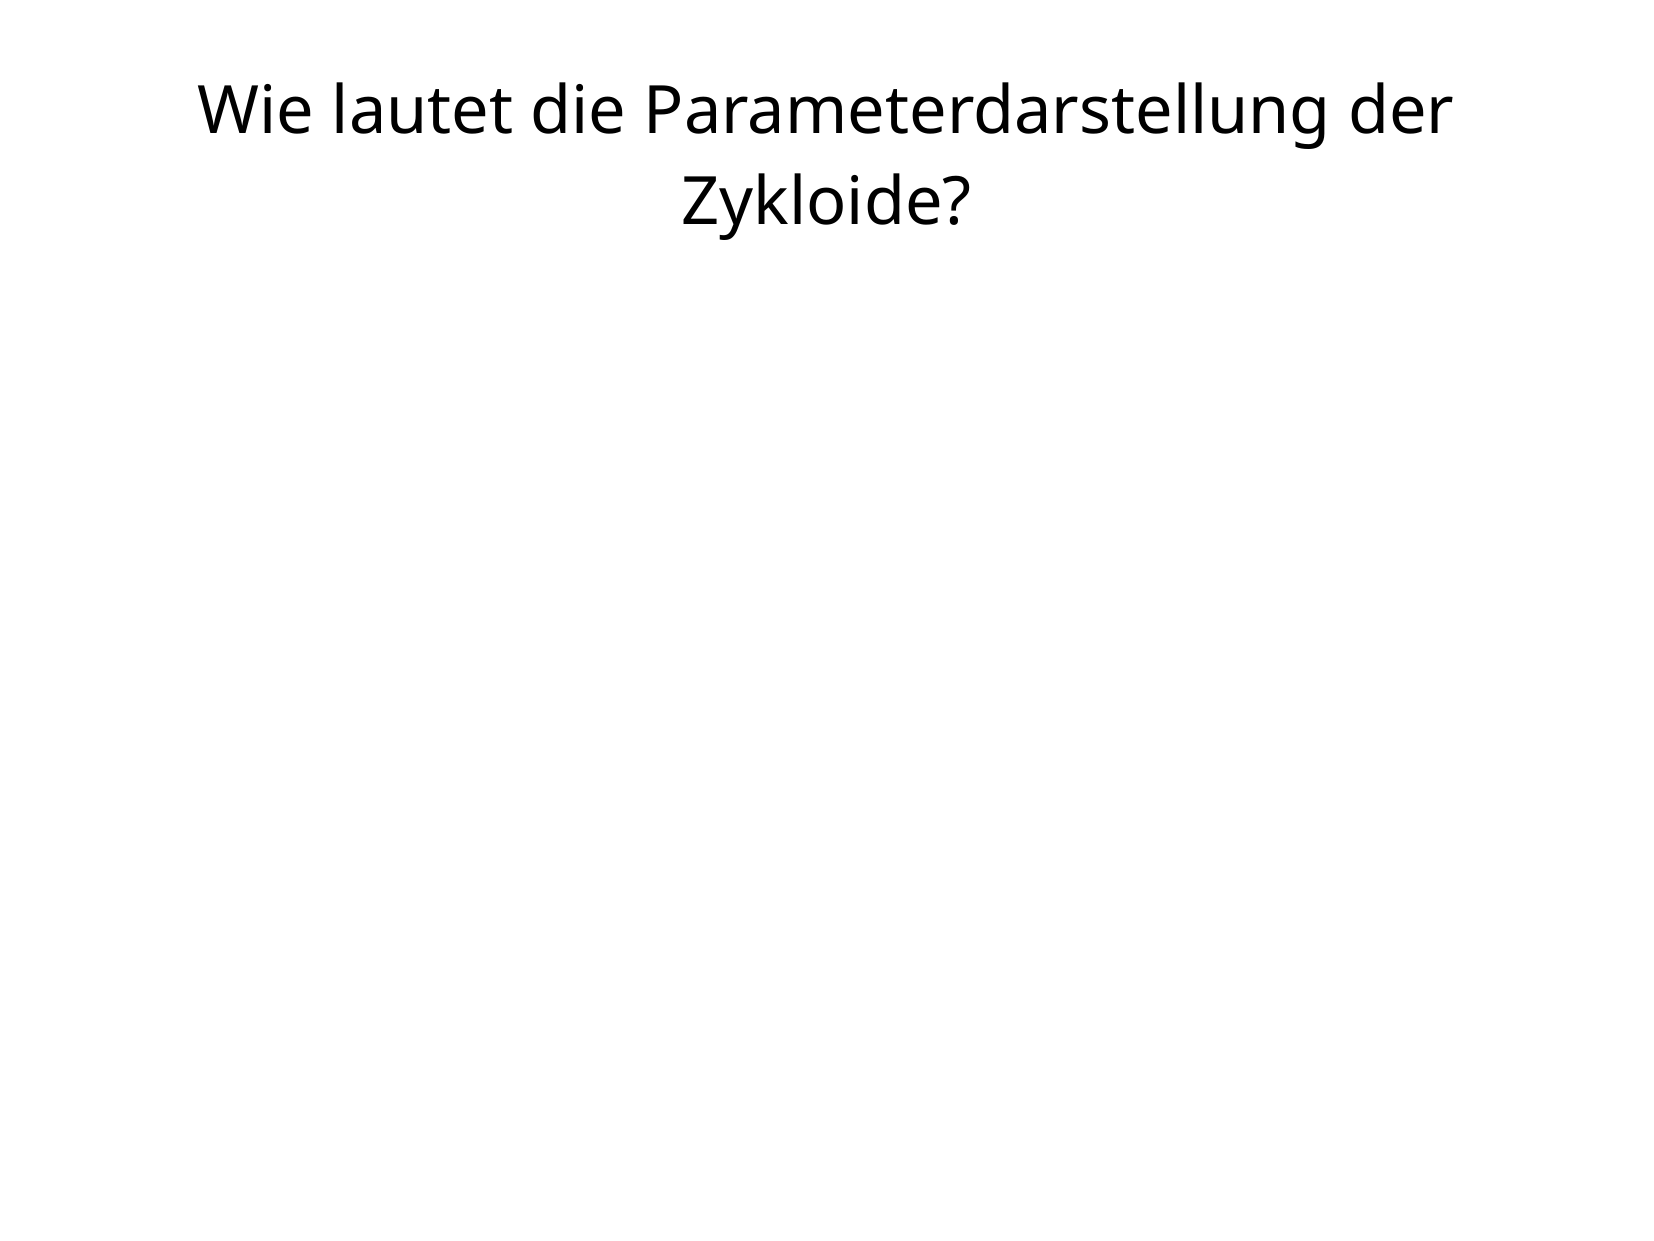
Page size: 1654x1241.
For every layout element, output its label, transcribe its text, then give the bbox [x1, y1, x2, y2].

title Wie lautet die Parameterdarstellung der Zykloide? [82, 49, 1571, 257]
